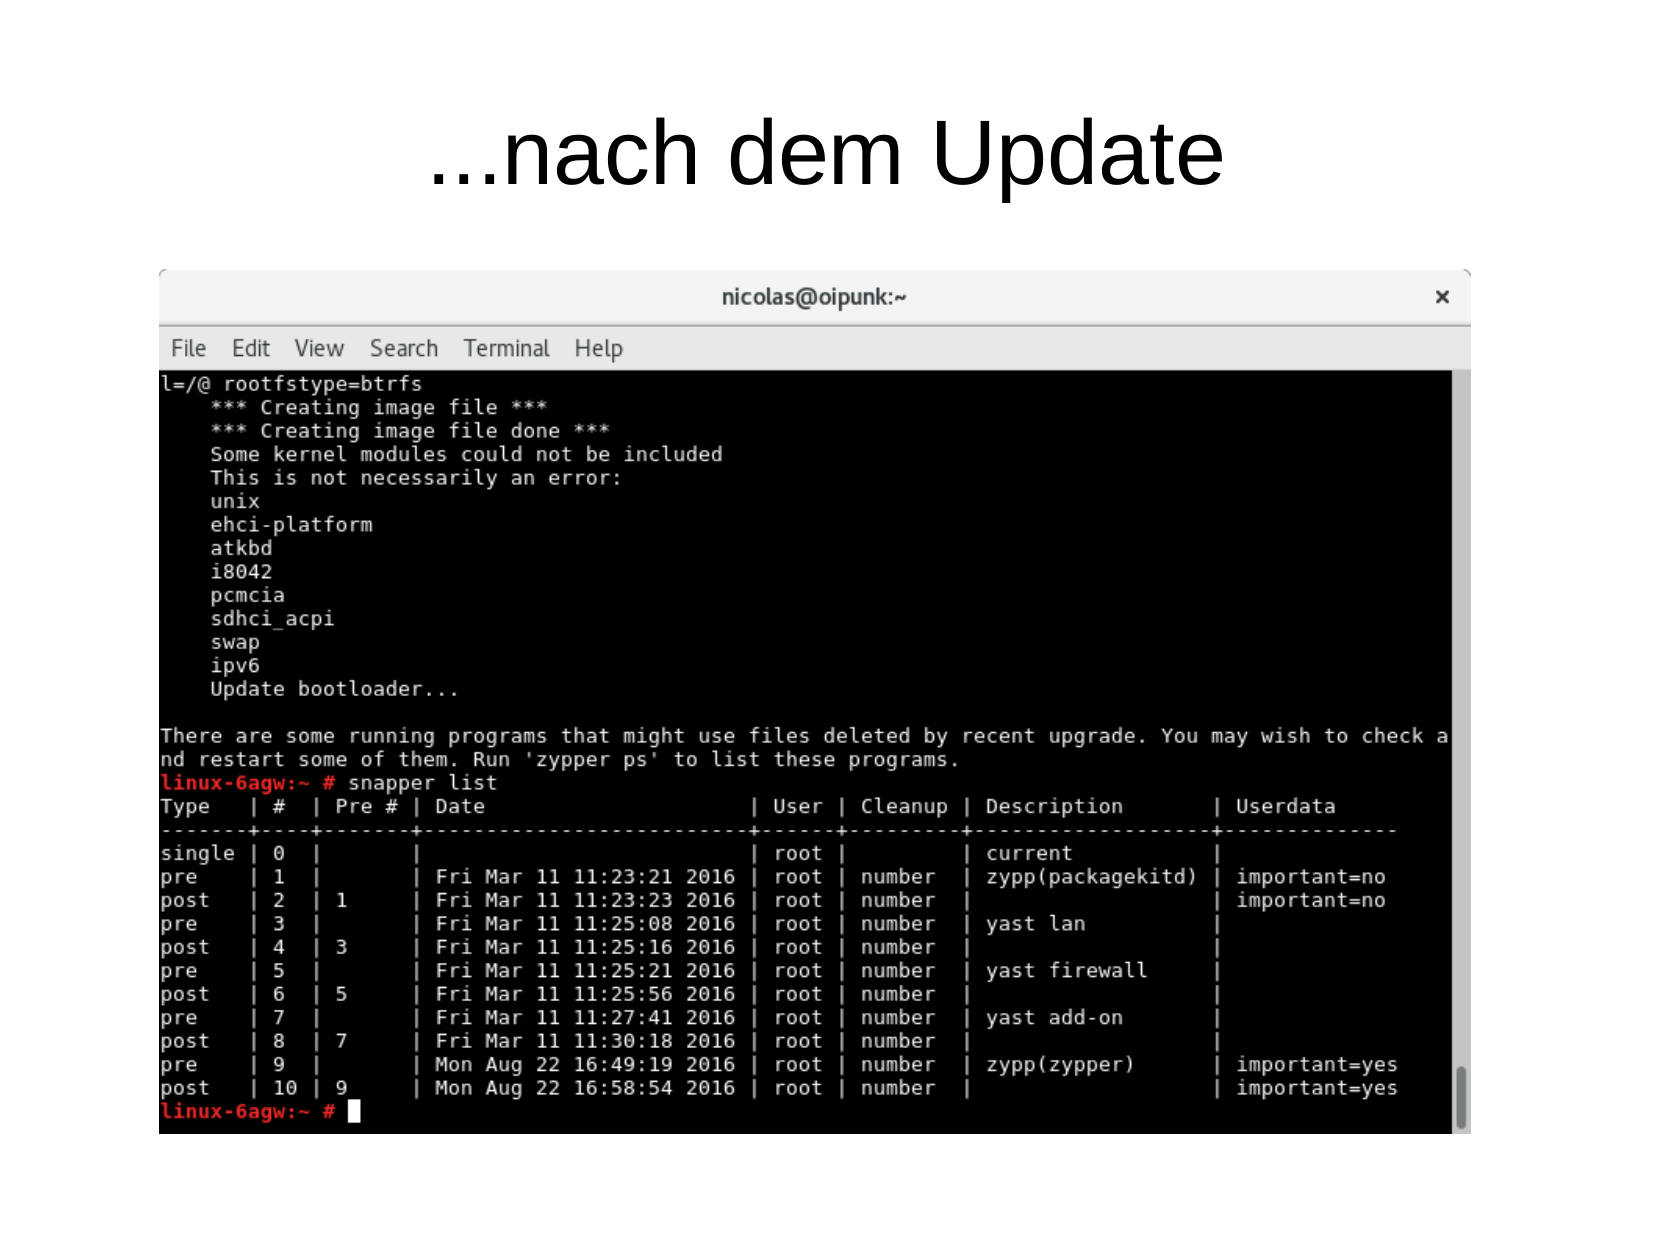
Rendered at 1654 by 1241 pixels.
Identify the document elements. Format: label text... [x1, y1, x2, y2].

title ...nach dem Update [82, 49, 1571, 257]
picture [159, 269, 1471, 1134]
